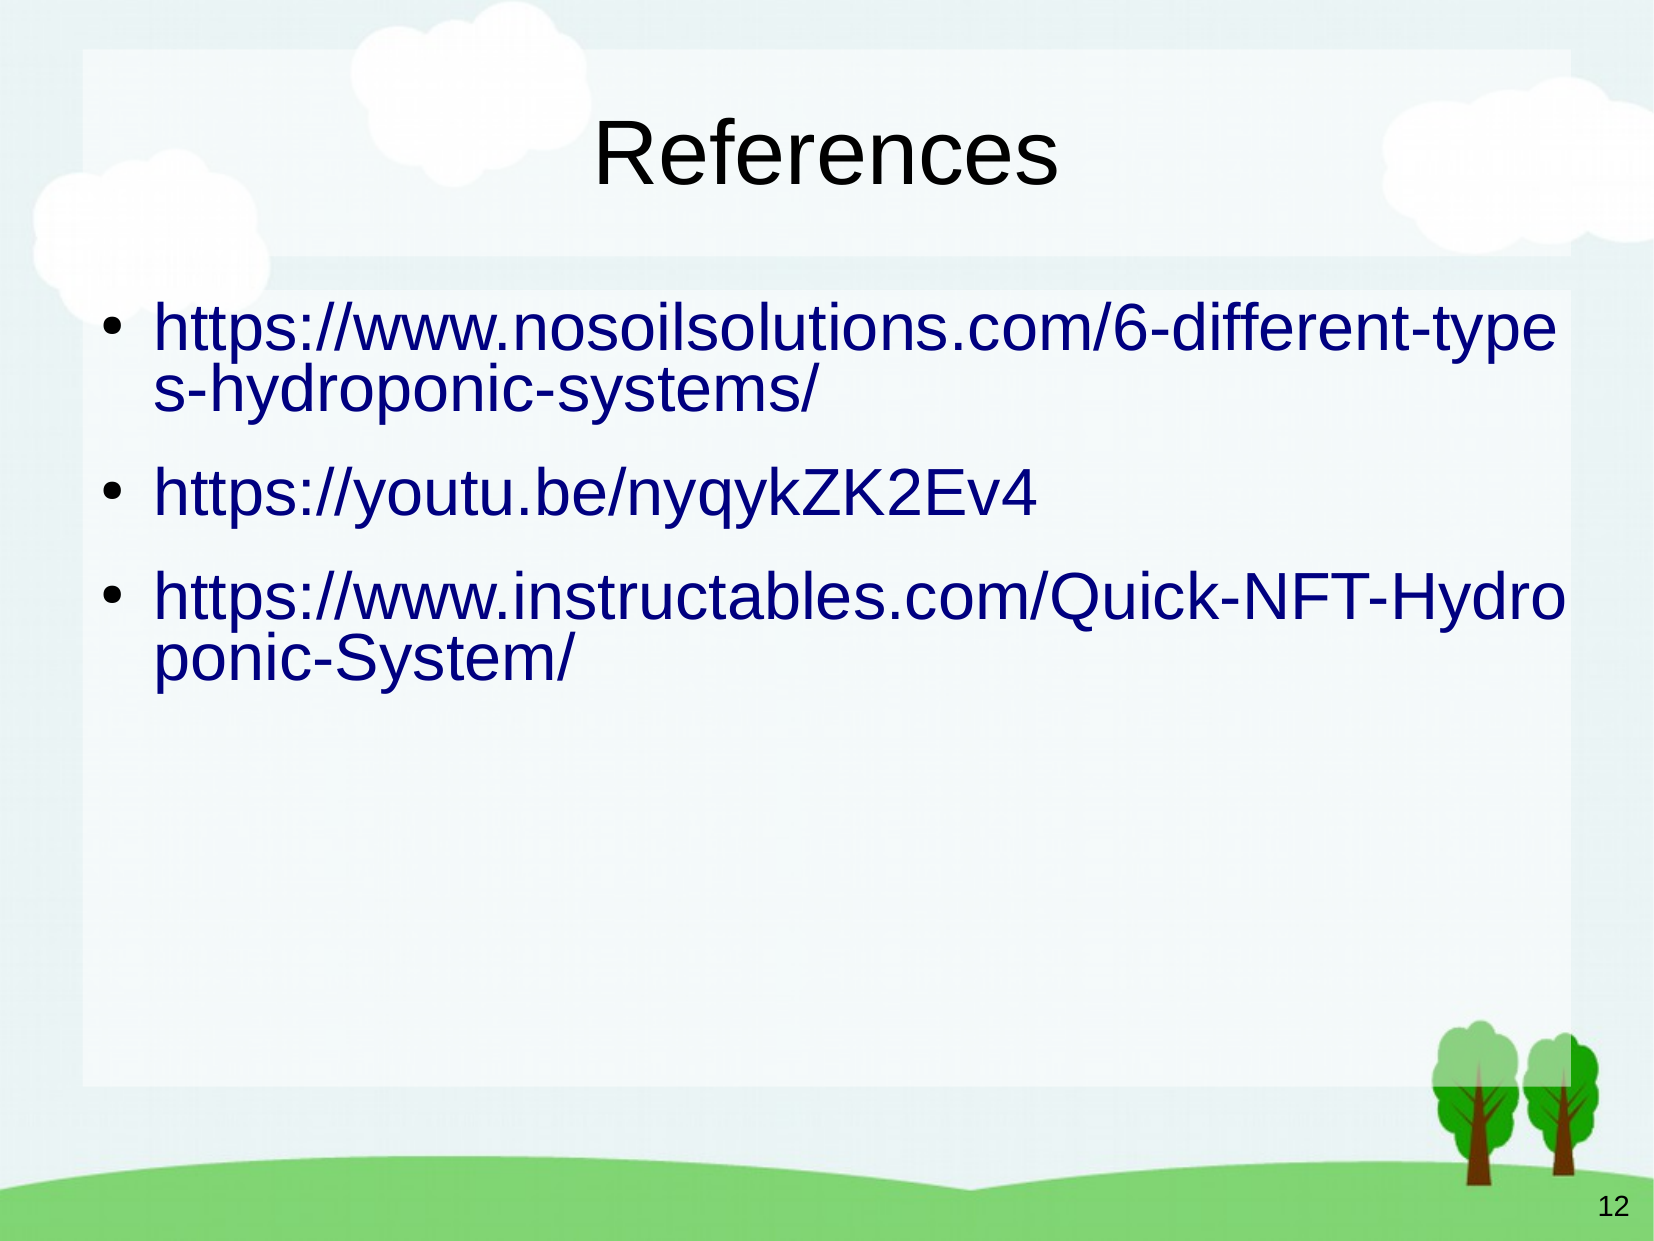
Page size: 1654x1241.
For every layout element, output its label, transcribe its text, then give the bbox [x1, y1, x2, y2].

picture [0, 0, 1654, 1241]
list https://www.nosoilsolutions.com/6-different-types-hydroponic-systems/ https://youtu.be/nyqykZK2Ev4 https://www.instructables.com/Quick-NFT-Hydroponic-System/ [82, 290, 1571, 1087]
title References [82, 49, 1571, 257]
